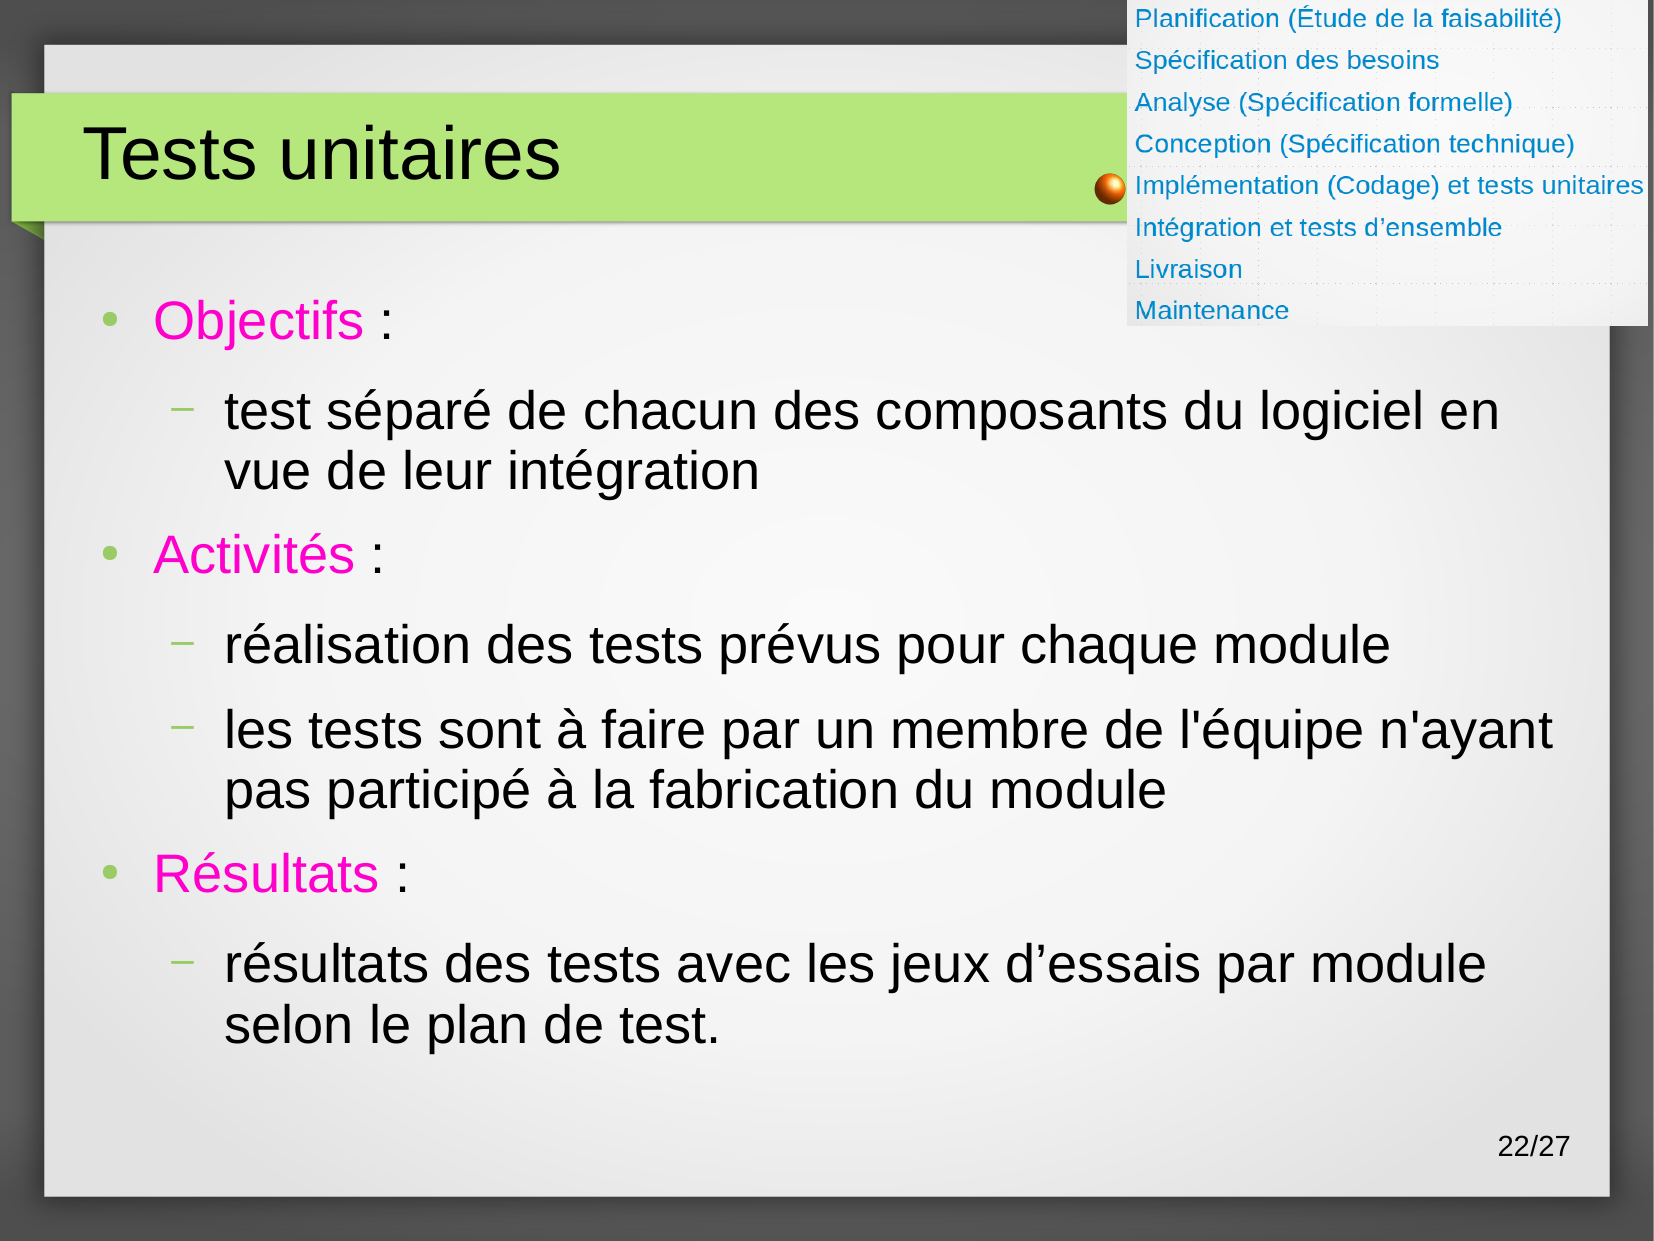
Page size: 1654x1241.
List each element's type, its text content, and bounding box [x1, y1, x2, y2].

title Tests unitaires [82, 94, 1127, 213]
list Objectifs : test séparé de chacun des composants du logiciel en vue de leur intégration Activités : réalisation des tests prévus pour chaque module les tests sont à faire par un membre de l'équipe n'ayant pas participé à la fabrication du module Résultats : résultats des tests avec les jeux d’essais par module selon le plan de test. [82, 290, 1571, 1124]
picture [0, 0, 1654, 1241]
